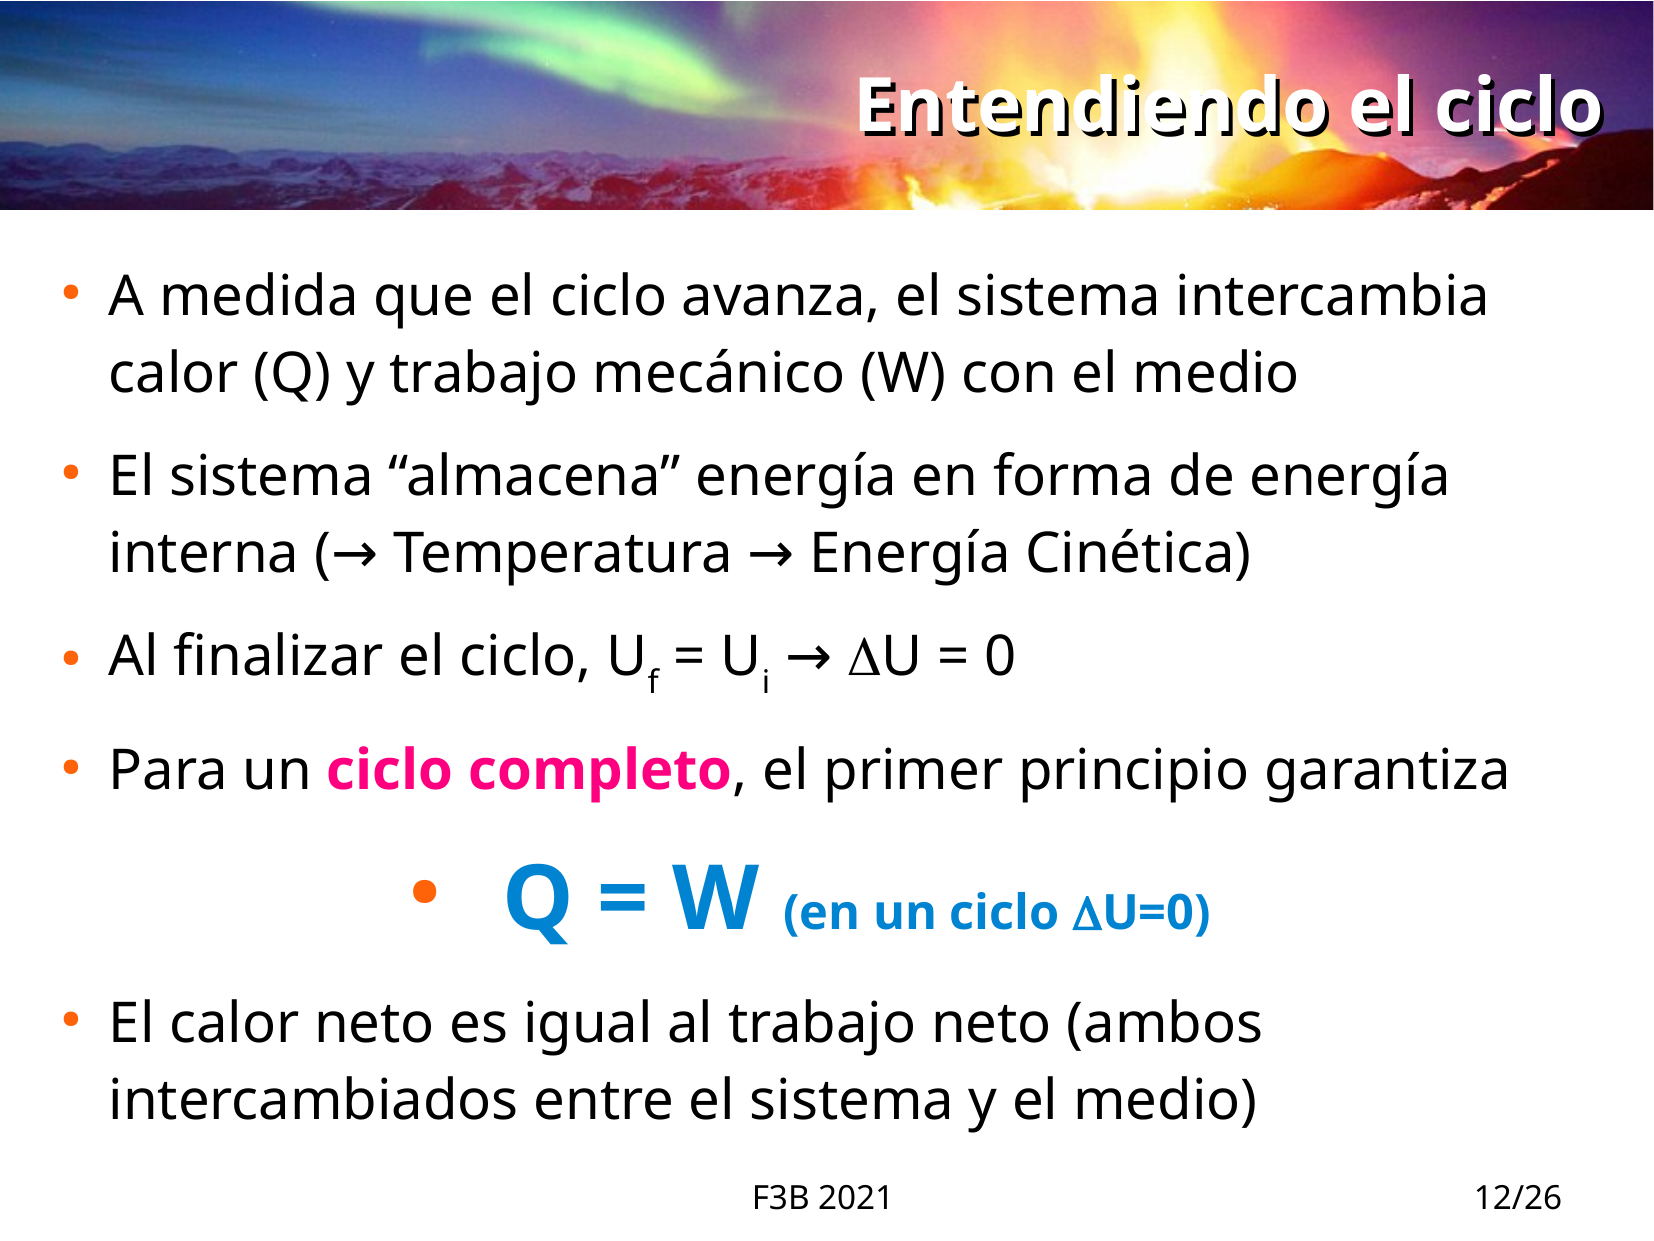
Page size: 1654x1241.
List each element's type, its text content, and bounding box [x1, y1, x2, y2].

title Entendiendo el ciclo [45, 15, 1606, 191]
picture [0, 1, 1654, 210]
list A medida que el ciclo avanza, el sistema intercambia calor (Q) y trabajo mecánico (W) con el medio El sistema “almacena” energía en forma de energía interna (→ Temperatura → Energía Cinética) Al finalizar el ciclo, Uf = Ui → DU = 0 Para un ciclo completo, el primer principio garantiza Q = W (en un ciclo DU=0) El calor neto es igual al trabajo neto (ambos intercambiados entre el sistema y el medio) [45, 255, 1606, 1156]
